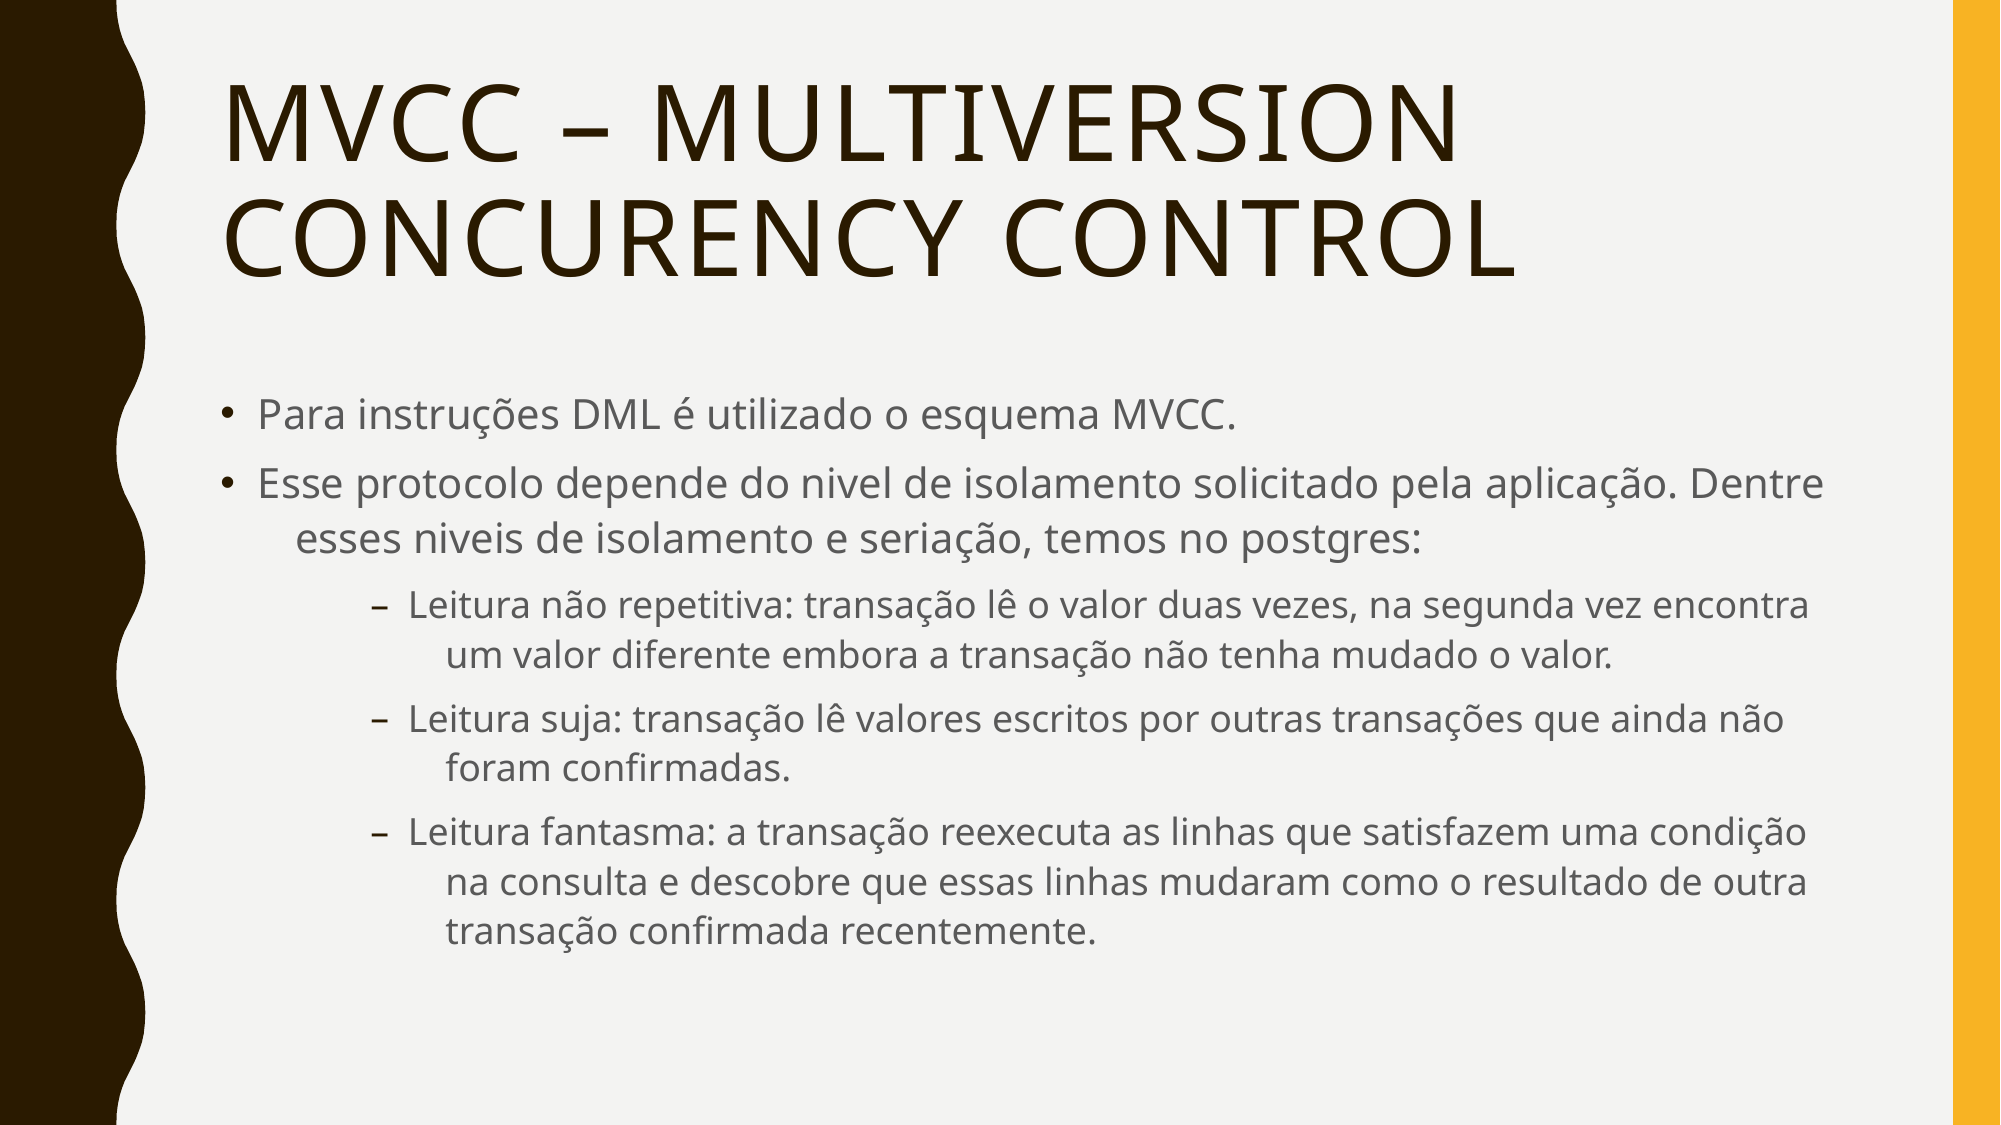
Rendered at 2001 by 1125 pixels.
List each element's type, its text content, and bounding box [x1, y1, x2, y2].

title MVcC – Multiversion concurency control [205, 62, 1876, 308]
list Para instruções DML é utilizado o esquema MVCC. Esse protocolo depende do nivel de isolamento solicitado pela aplicação. Dentre esses niveis de isolamento e seriação, temos no postgres: Leitura não repetitiva: transação lê o valor duas vezes, na segunda vez encontra um valor diferente embora a transação não tenha mudado o valor. Leitura suja: transação lê valores escritos por outras transações que ainda não foram confirmadas. Leitura fantasma: a transação reexecuta as linhas que satisfazem uma condição na consulta e descobre que essas linhas mudaram como o resultado de outra transação confirmada recentemente. [205, 375, 1876, 965]
